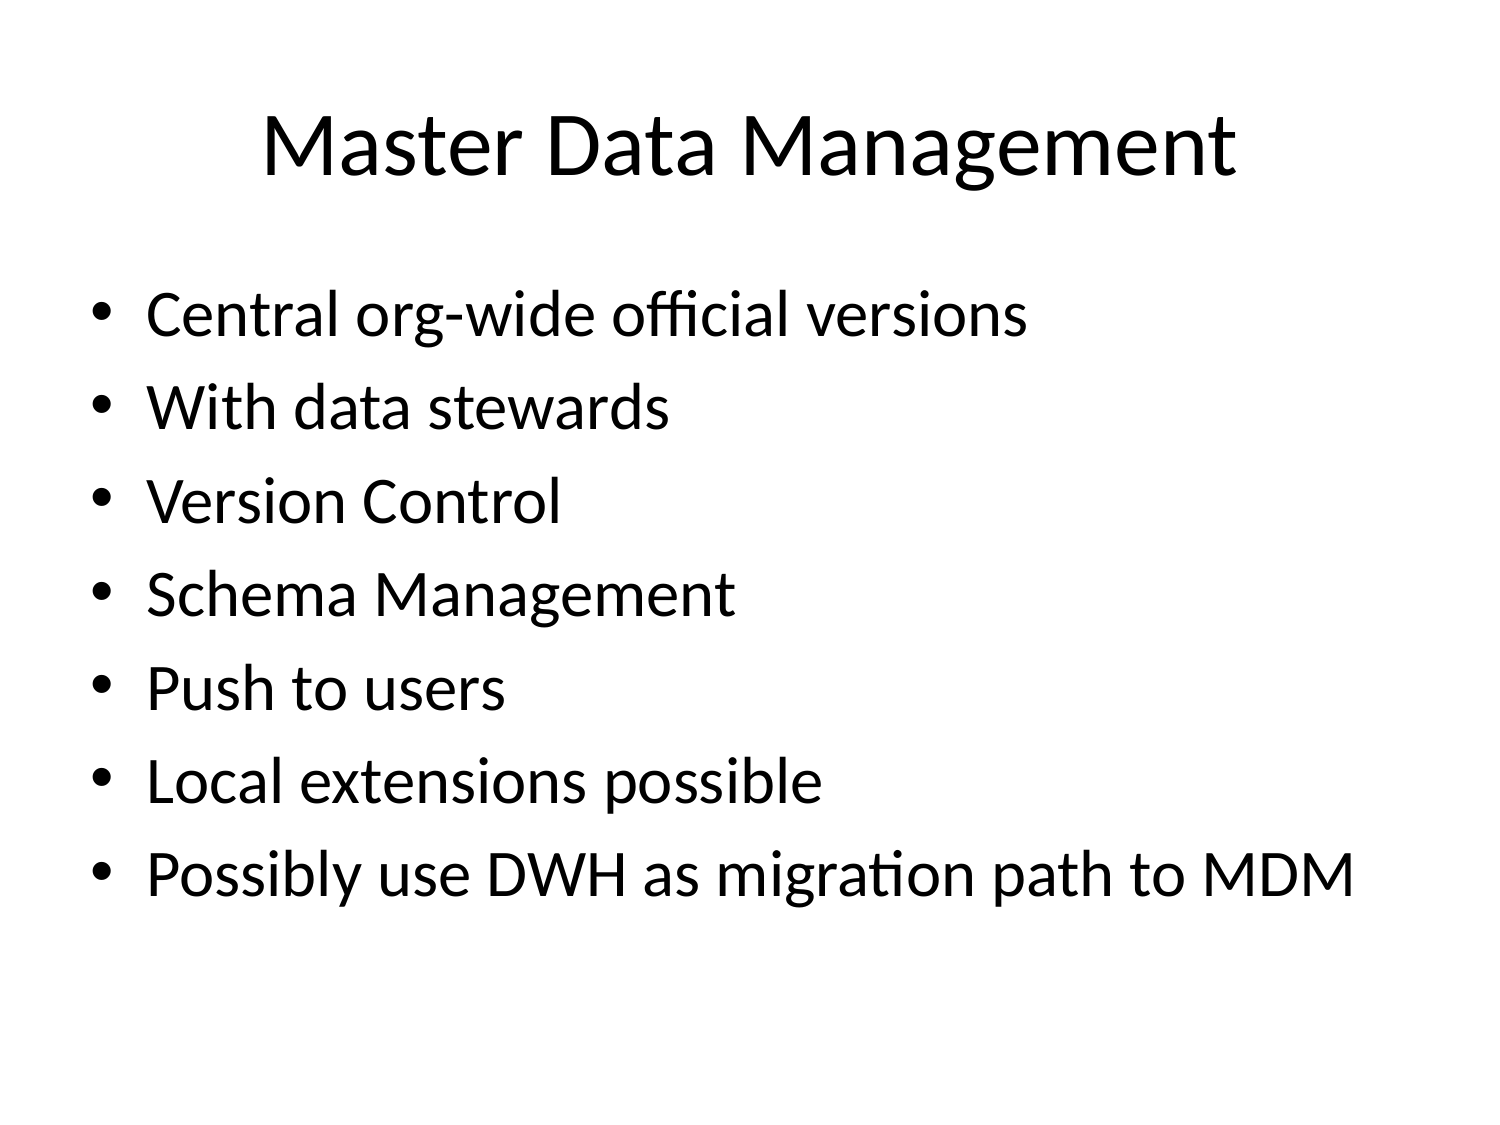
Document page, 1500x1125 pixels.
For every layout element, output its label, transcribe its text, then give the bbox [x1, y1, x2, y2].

list Central org-wide official versions With data stewards Version Control Schema Management Push to users Local extensions possible Possibly use DWH as migration path to MDM [75, 262, 1425, 1005]
title Master Data Management [75, 45, 1425, 233]
